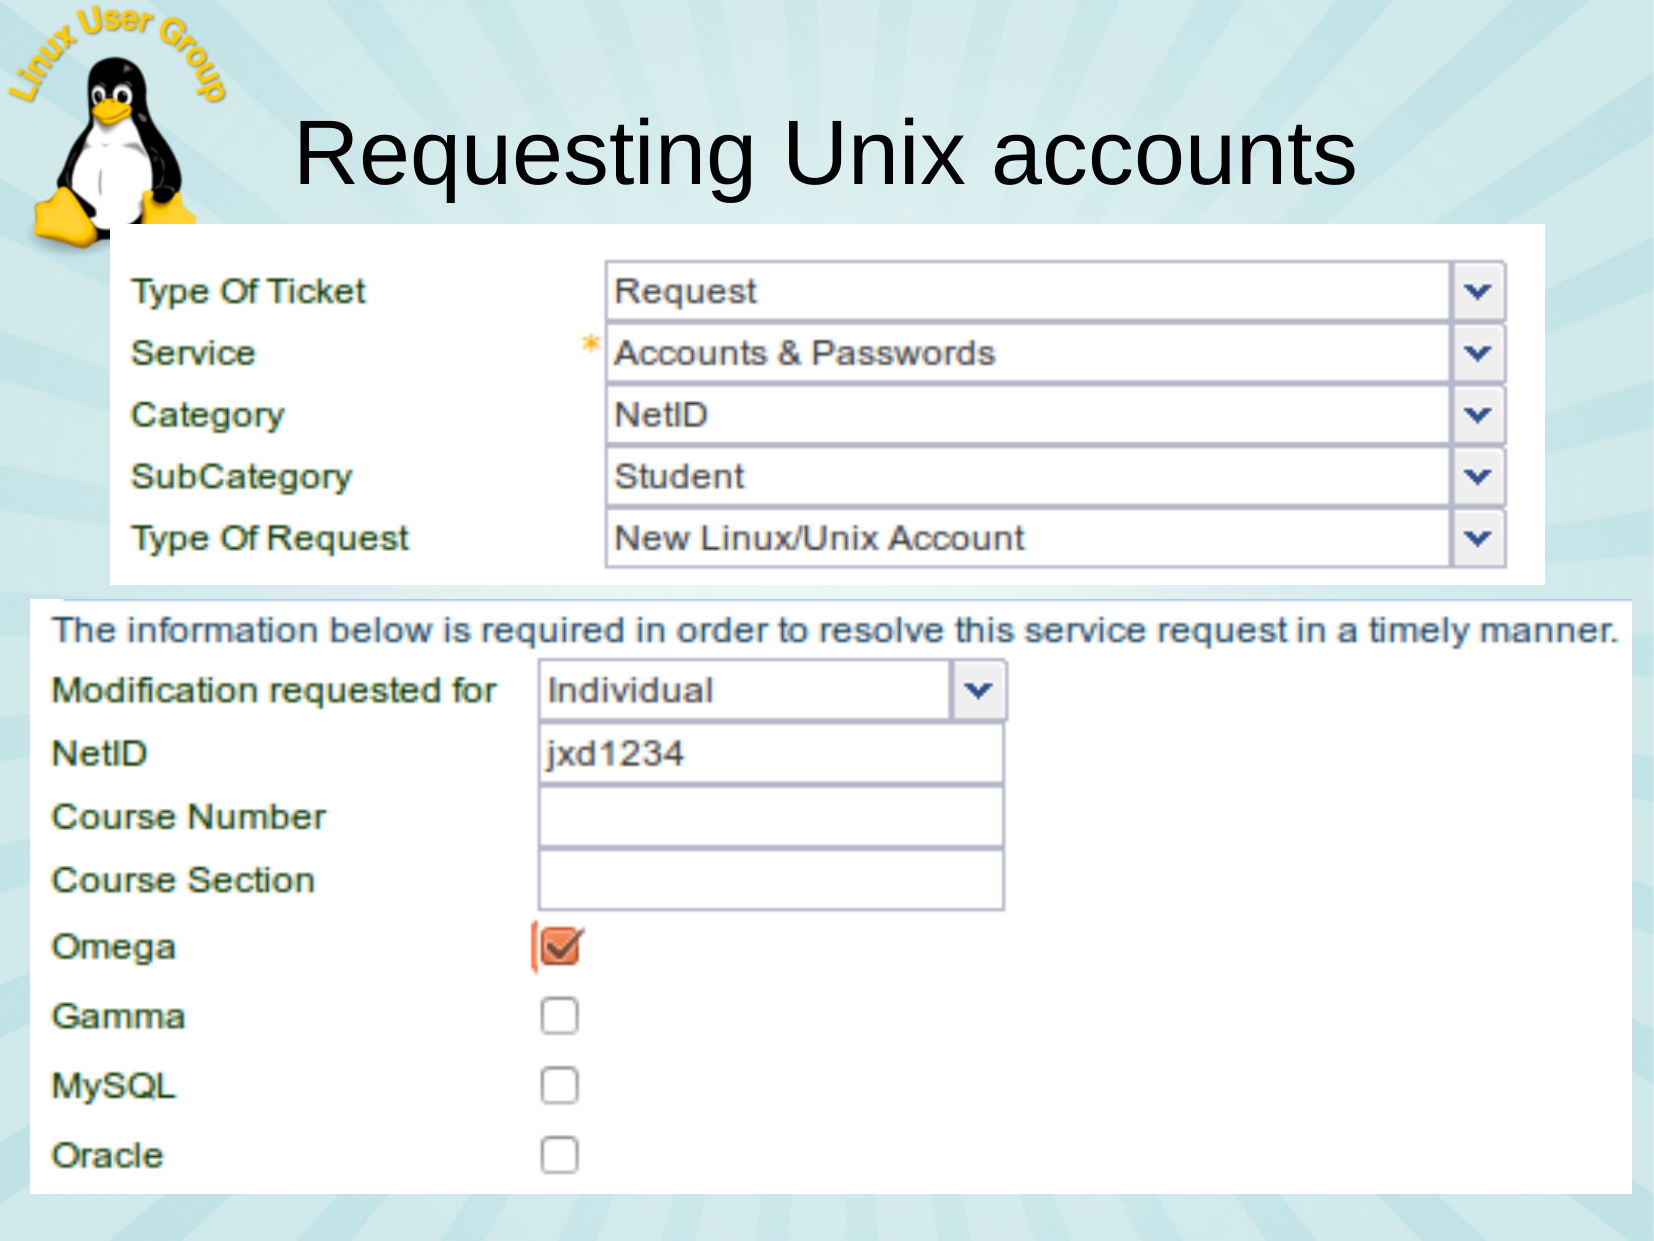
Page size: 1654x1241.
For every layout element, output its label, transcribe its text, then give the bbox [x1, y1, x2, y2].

title Requesting Unix accounts [82, 49, 1571, 257]
list [82, 290, 1571, 599]
picture [0, 0, 1654, 1241]
